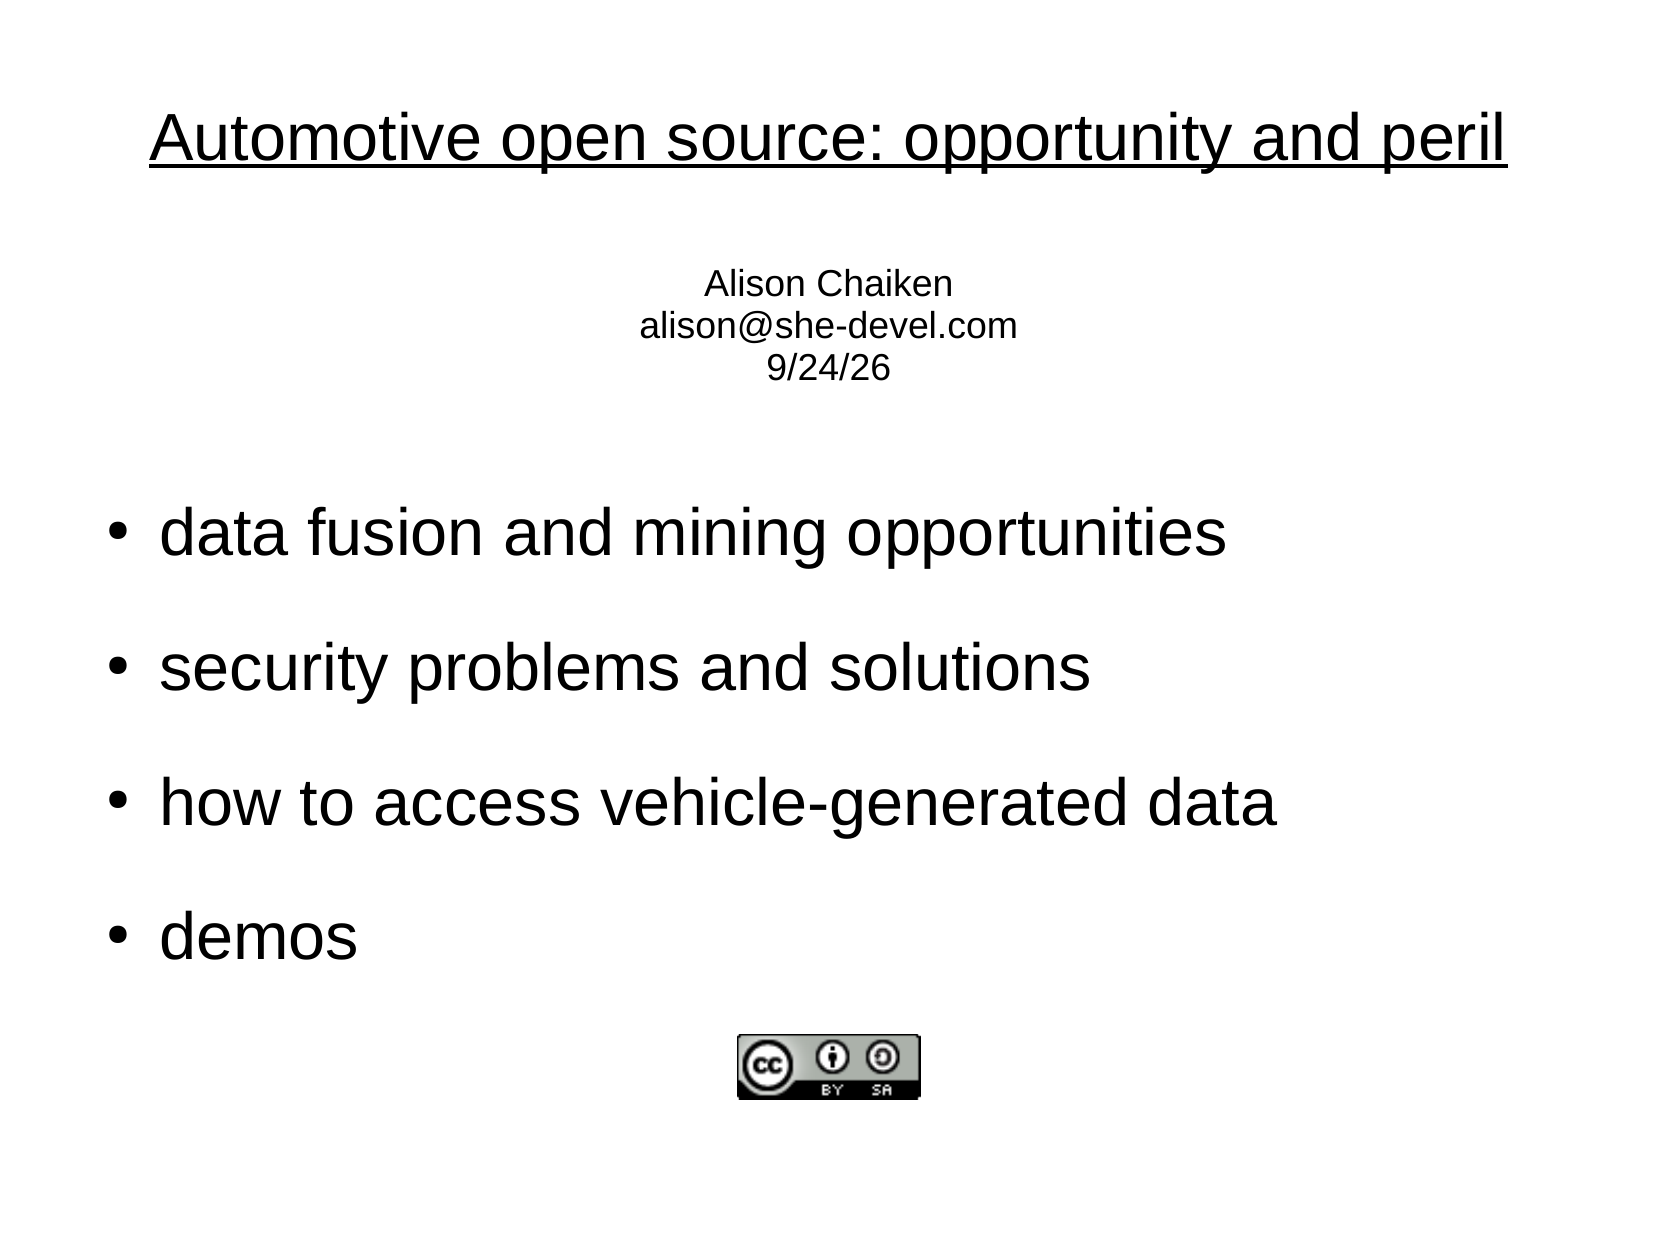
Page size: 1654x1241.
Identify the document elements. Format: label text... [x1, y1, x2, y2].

list data fusion and mining opportunities security problems and solutions how to access vehicle-generated data demos [88, 495, 1570, 975]
title Automotive open source: opportunity and peril [82, 49, 1576, 226]
picture [737, 1034, 921, 1100]
text_box Alison Chaiken alison@she-devel.com 4/11/12 [624, 255, 1034, 396]
